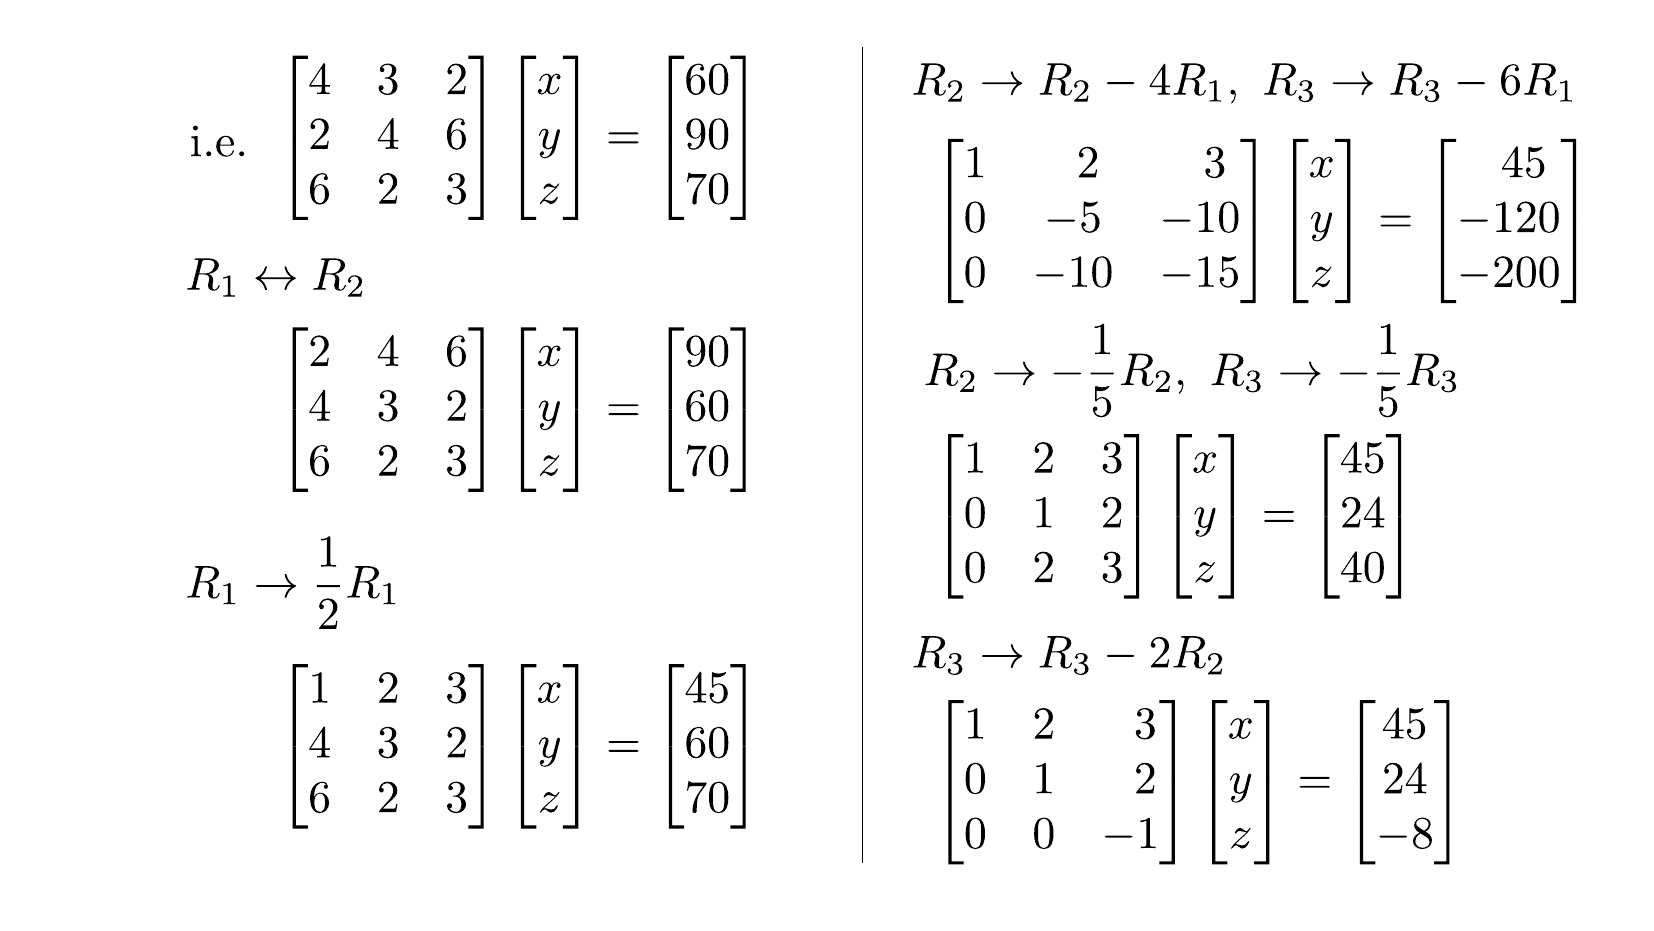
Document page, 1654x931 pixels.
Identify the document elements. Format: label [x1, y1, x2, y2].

text_box [280, 664, 746, 829]
text_box [186, 258, 363, 297]
text_box [187, 536, 396, 629]
text_box [935, 138, 1577, 304]
text_box [913, 636, 1223, 675]
text_box [925, 323, 1457, 418]
text_box [191, 125, 245, 157]
text_box [913, 63, 1572, 104]
text_box [935, 700, 1450, 865]
text_box [279, 327, 746, 492]
text_box [279, 55, 746, 220]
text_box [935, 434, 1402, 599]
subtitle [47, 47, 1607, 898]
